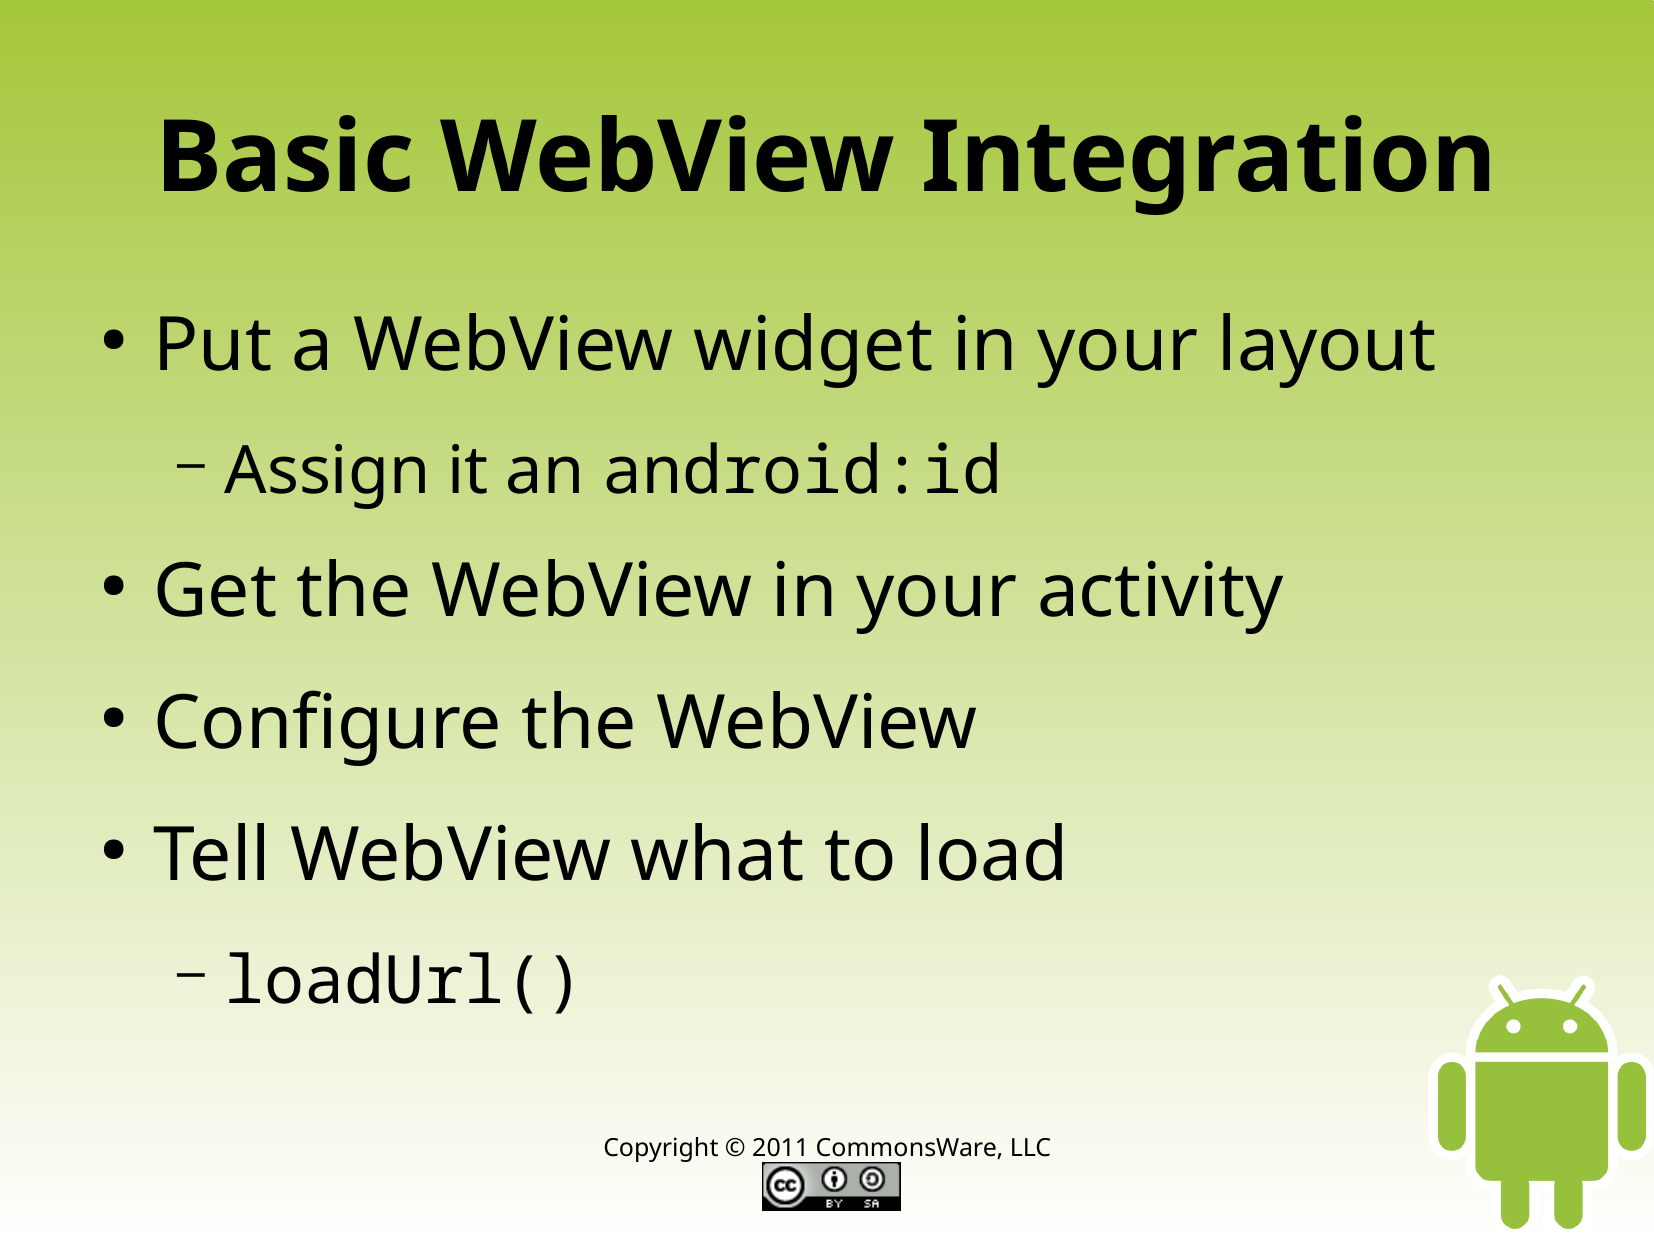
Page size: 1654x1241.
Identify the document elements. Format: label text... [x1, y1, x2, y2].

list Put a WebView widget in your layout Assign it an android:id Get the WebView in your activity Configure the WebView Tell WebView what to load loadUrl() [82, 290, 1571, 1109]
title Basic WebView Integration [82, 49, 1571, 257]
picture [762, 1162, 901, 1211]
picture [1428, 975, 1654, 1238]
